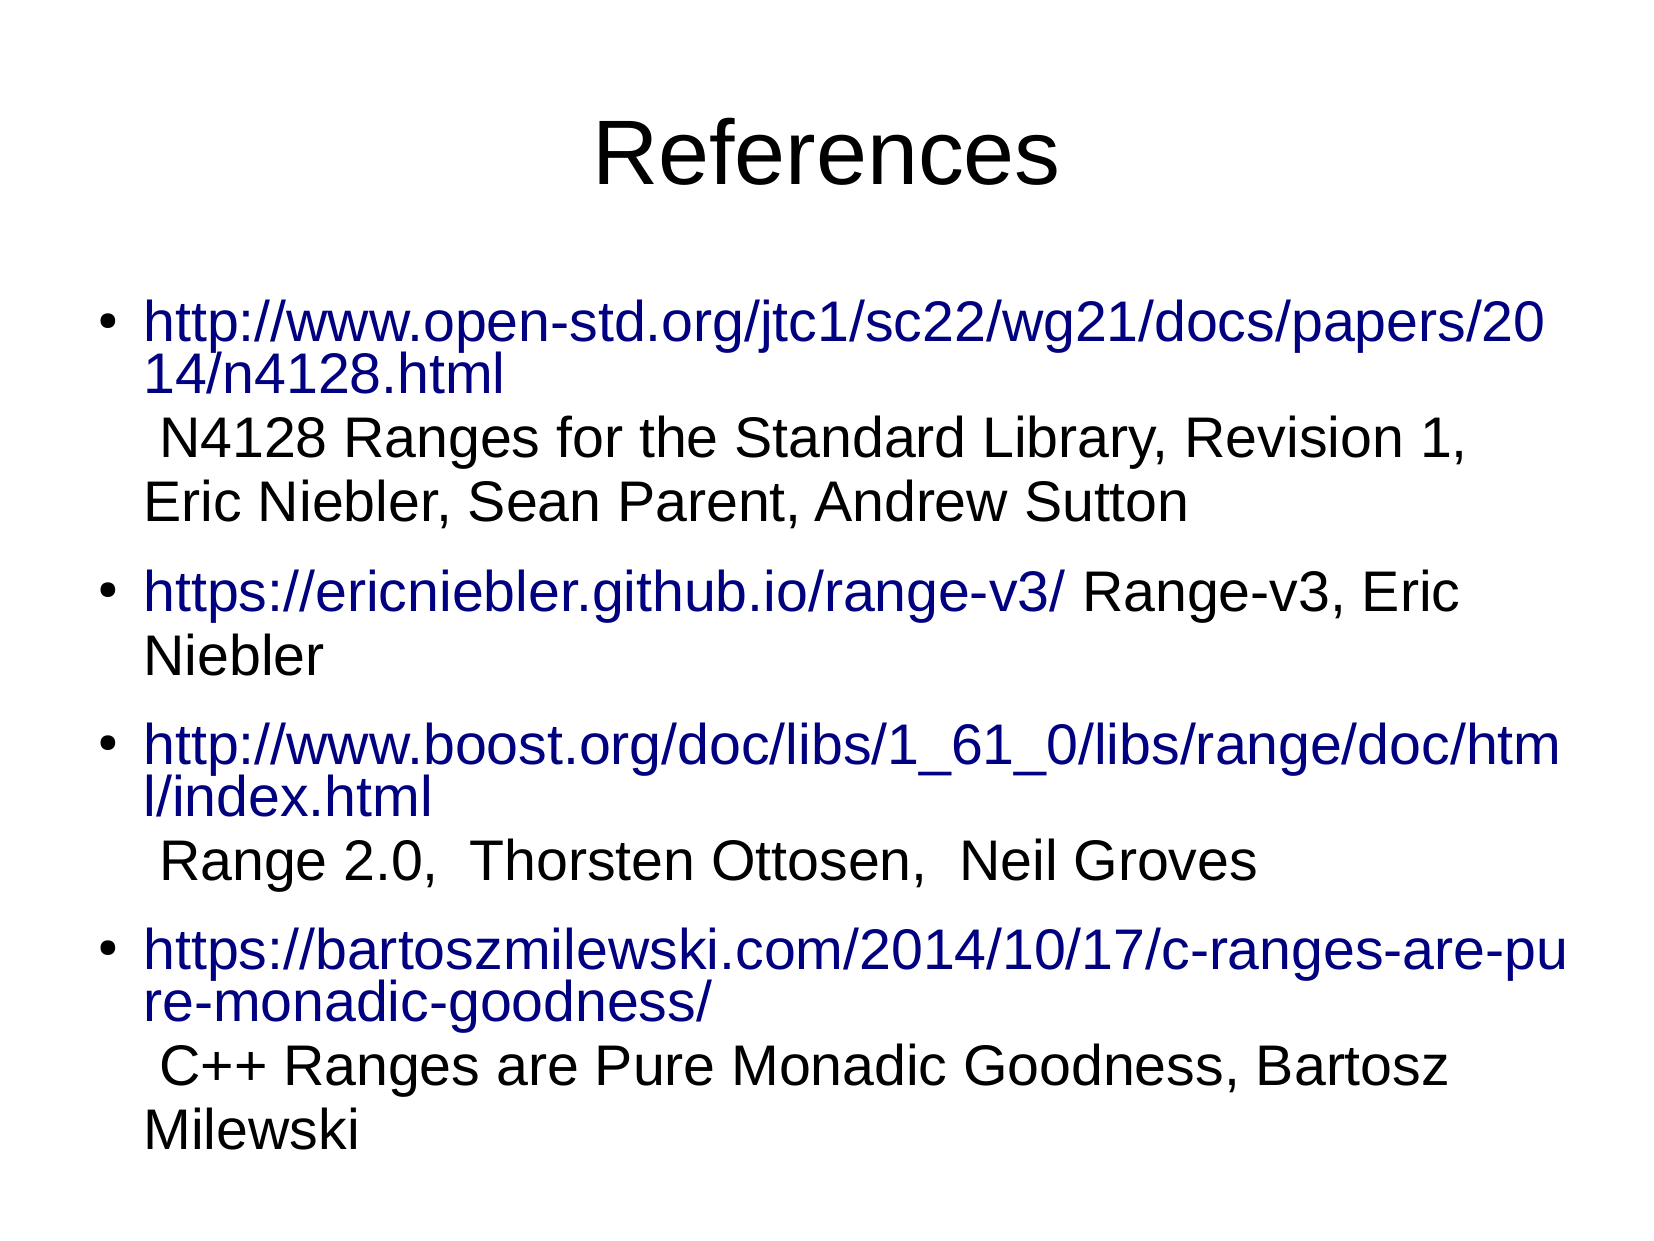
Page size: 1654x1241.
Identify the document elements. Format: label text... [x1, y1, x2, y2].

title References [82, 49, 1571, 257]
list http://www.open-std.org/jtc1/sc22/wg21/docs/papers/2014/n4128.html N4128 Ranges for the Standard Library, Revision 1, Eric Niebler, Sean Parent, Andrew Sutton https://ericniebler.github.io/range-v3/ Range-v3, Eric Niebler http://www.boost.org/doc/libs/1_61_0/libs/range/doc/html/index.html Range 2.0, Thorsten Ottosen, Neil Groves https://bartoszmilewski.com/2014/10/17/c-ranges-are-pure-monadic-goodness/ C++ Ranges are Pure Monadic Goodness, Bartosz Milewski [82, 290, 1571, 1010]
